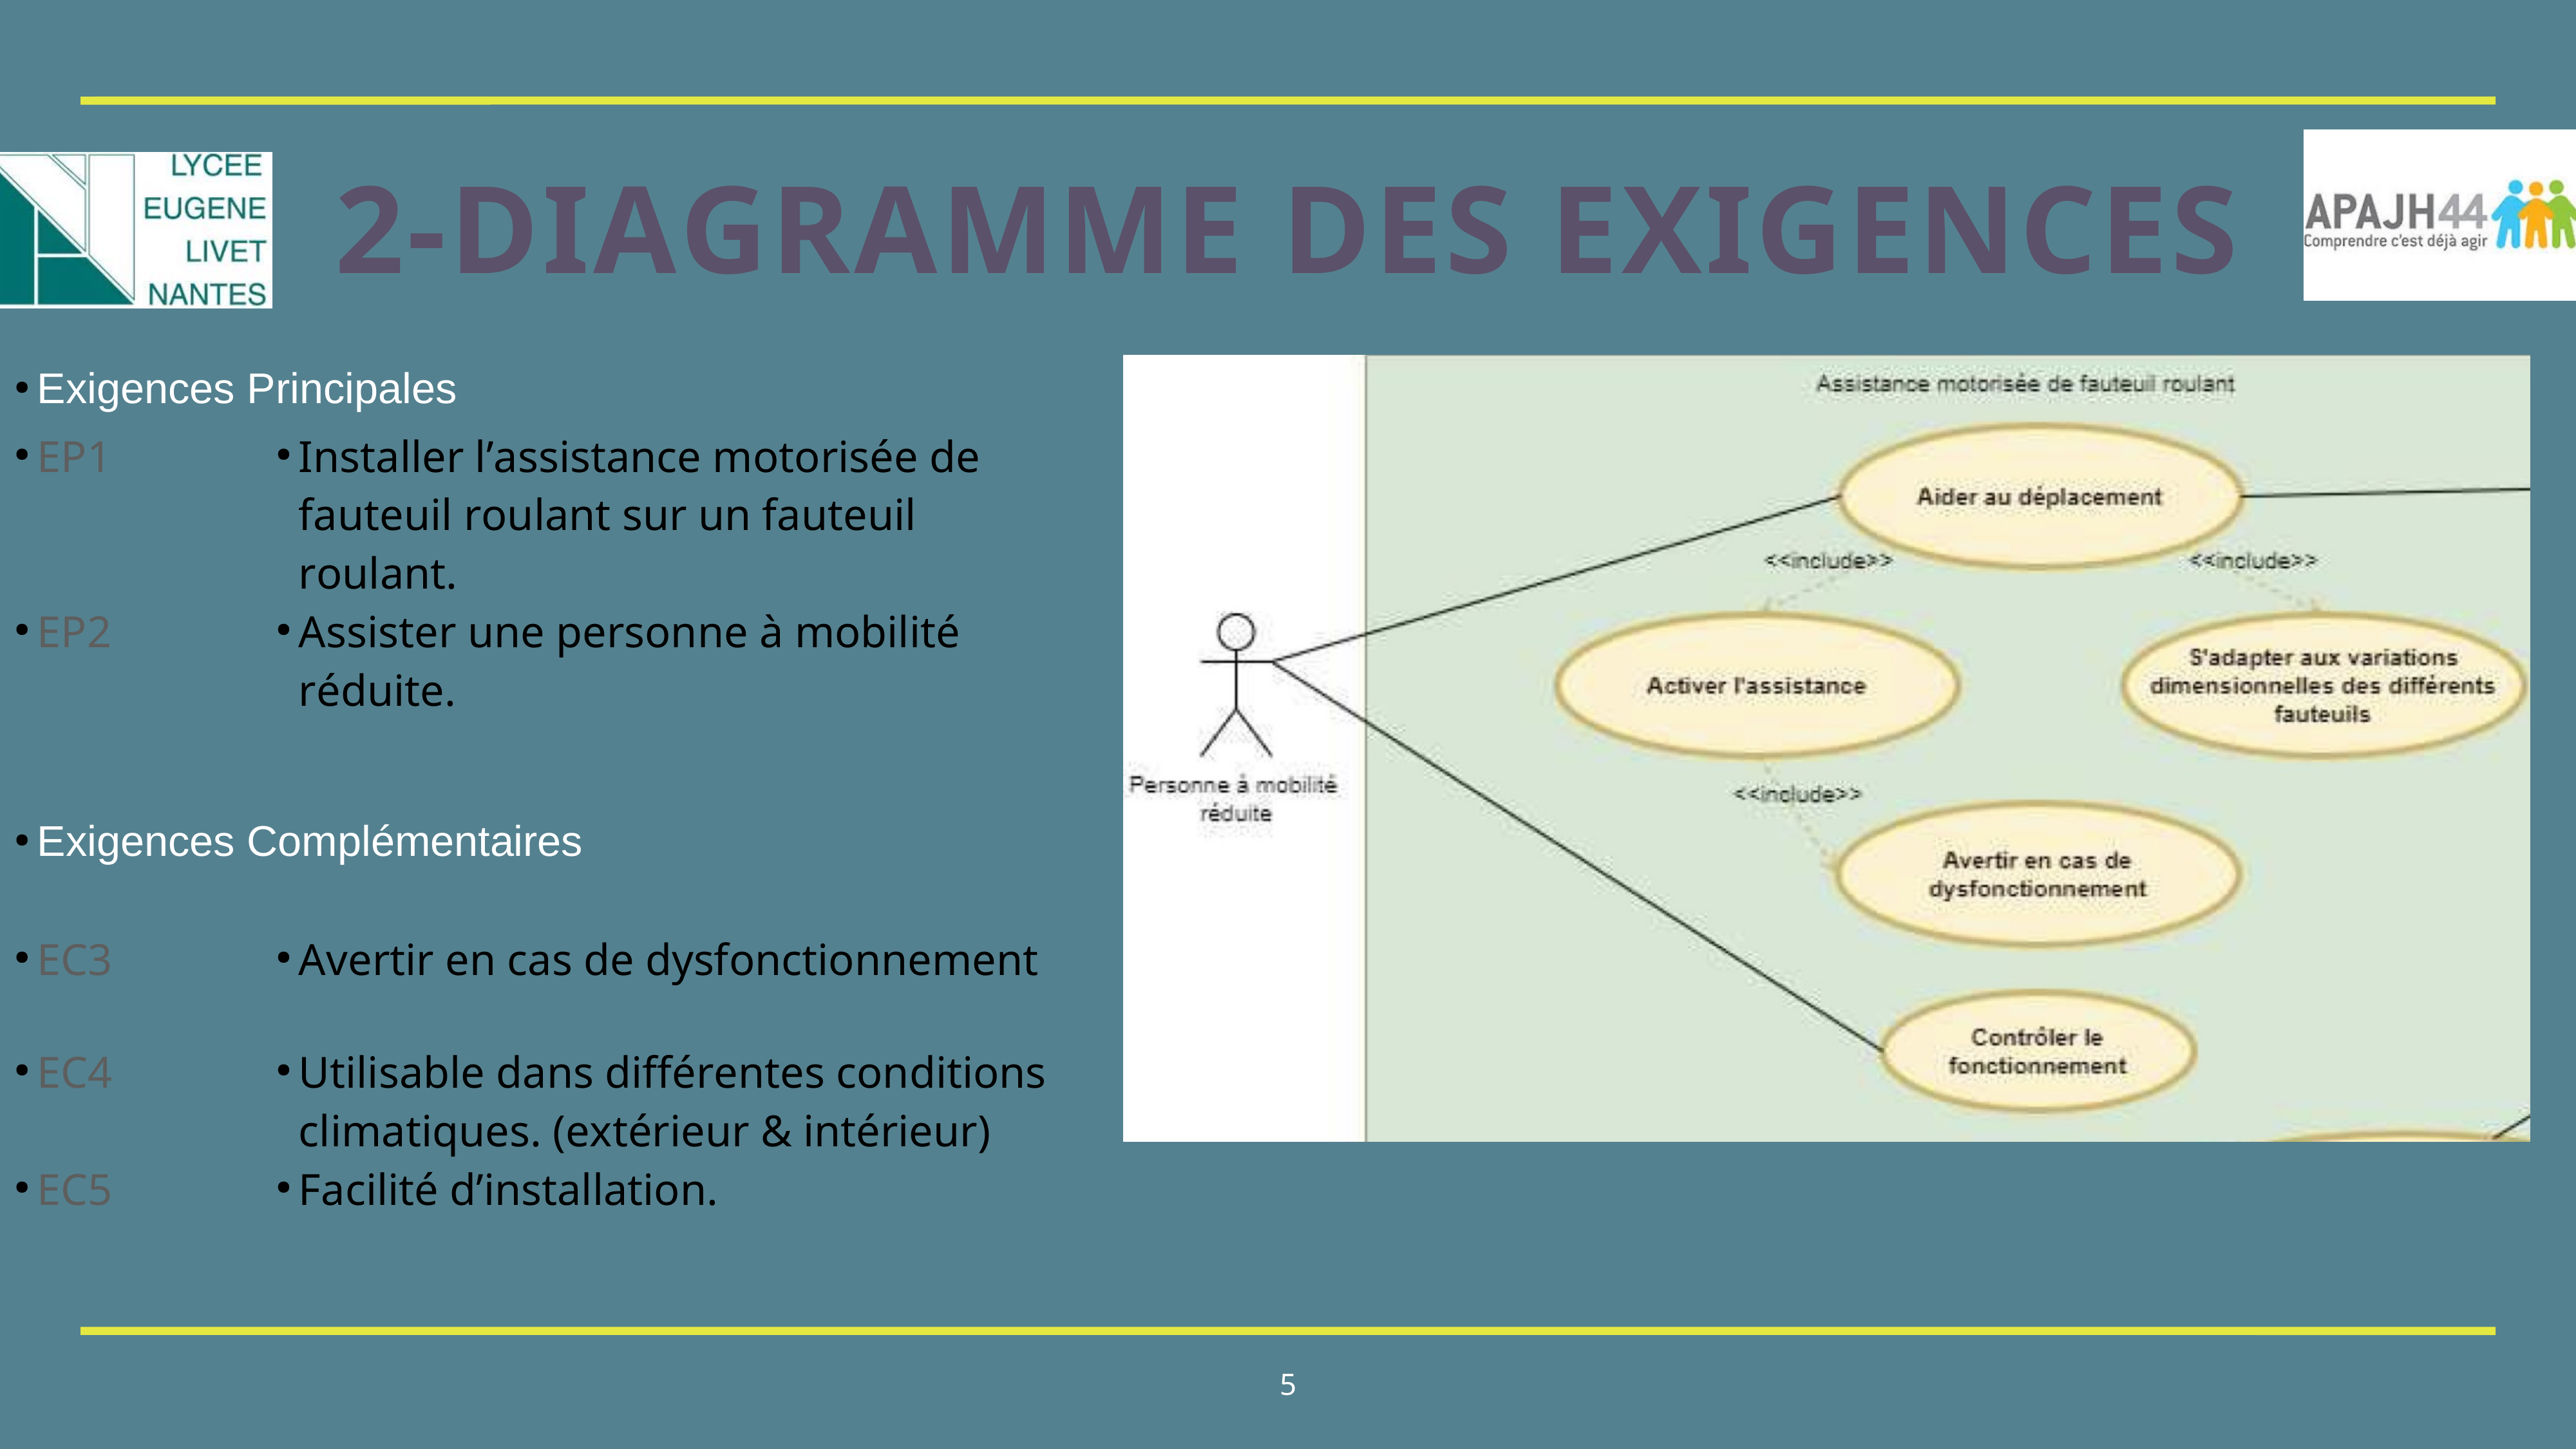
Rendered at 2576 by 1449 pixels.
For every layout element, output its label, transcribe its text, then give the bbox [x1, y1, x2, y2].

picture [2304, 129, 2576, 301]
table_cell EP1 [14, 426, 276, 601]
text_box [1274, 1360, 1303, 1412]
table_cell Facilité d’installation. [276, 1159, 1061, 1272]
picture [1123, 355, 2530, 1142]
table_cell EC3 [14, 929, 276, 1042]
table_cell Assister une personne à mobilité réduite. [276, 601, 1061, 719]
title 2-Diagramme des Exigences [220, 130, 2356, 338]
table_header Exigences Principales [14, 365, 1061, 426]
table_cell Avertir en cas de dysfonctionnement [276, 929, 1061, 1042]
table_cell Installer l’assistance motorisée de fauteuil roulant sur un fauteuil roulant. [276, 426, 1061, 601]
table_header Exigences Complémentaires [14, 817, 1061, 929]
picture [0, 152, 272, 308]
table_cell EC4 [14, 1042, 276, 1159]
table_cell Utilisable dans différentes conditions climatiques. (extérieur & intérieur) [276, 1042, 1061, 1159]
table_cell EP2 [14, 601, 276, 719]
table_cell EC5 [14, 1159, 276, 1272]
